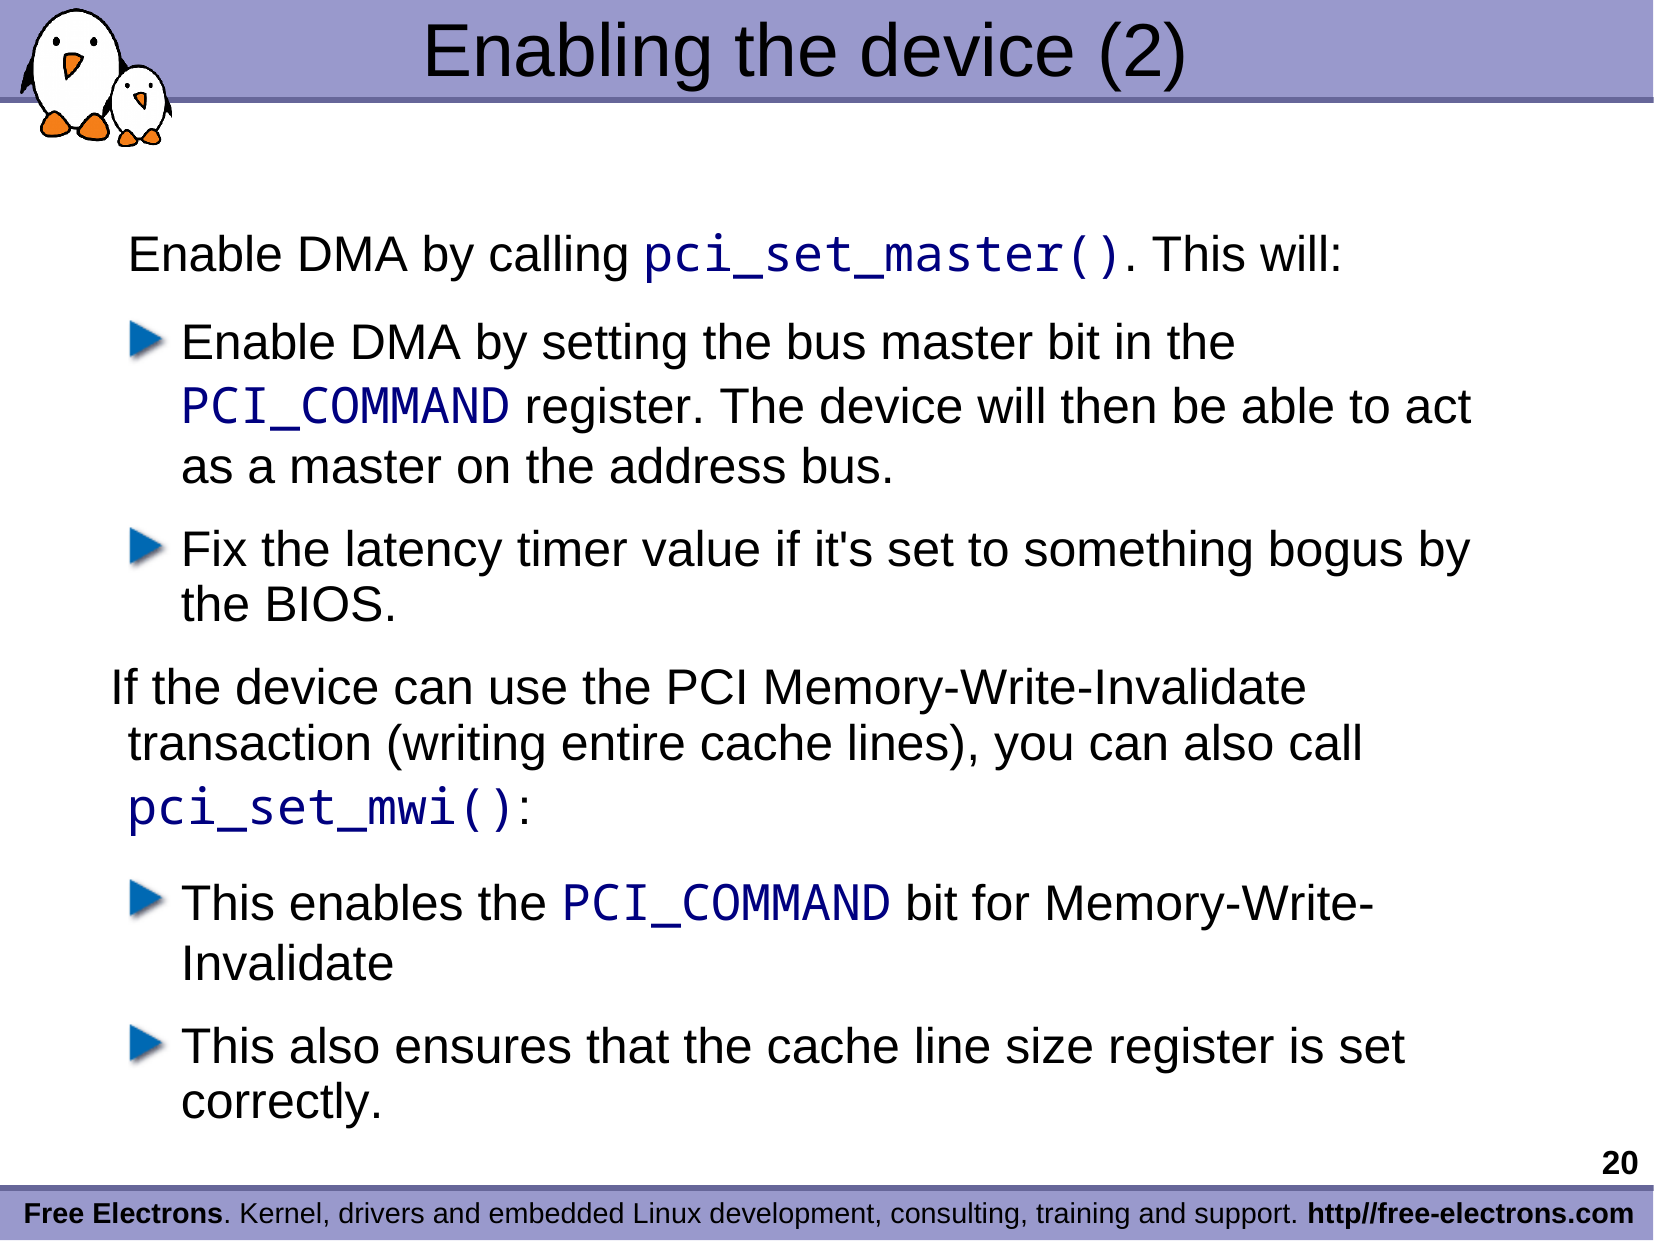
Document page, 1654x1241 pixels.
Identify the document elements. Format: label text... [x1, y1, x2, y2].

picture [20, 8, 172, 147]
list Enable DMA by calling pci_set_master(). This will: Enable DMA by setting the bus master bit in the PCI_COMMAND register. The device will then be able to act as a master on the address bus. Fix the latency timer value if it's set to something bogus by the BIOS. If the device can use the PCI Memory-Write-Invalidate transaction (writing entire cache lines), you can also call pci_set_mwi(): This enables the PCI_COMMAND bit for Memory-Write-Invalidate This also ensures that the cache line size register is set correctly. [109, 218, 1522, 1164]
title Enabling the device (2) [60, 0, 1551, 101]
